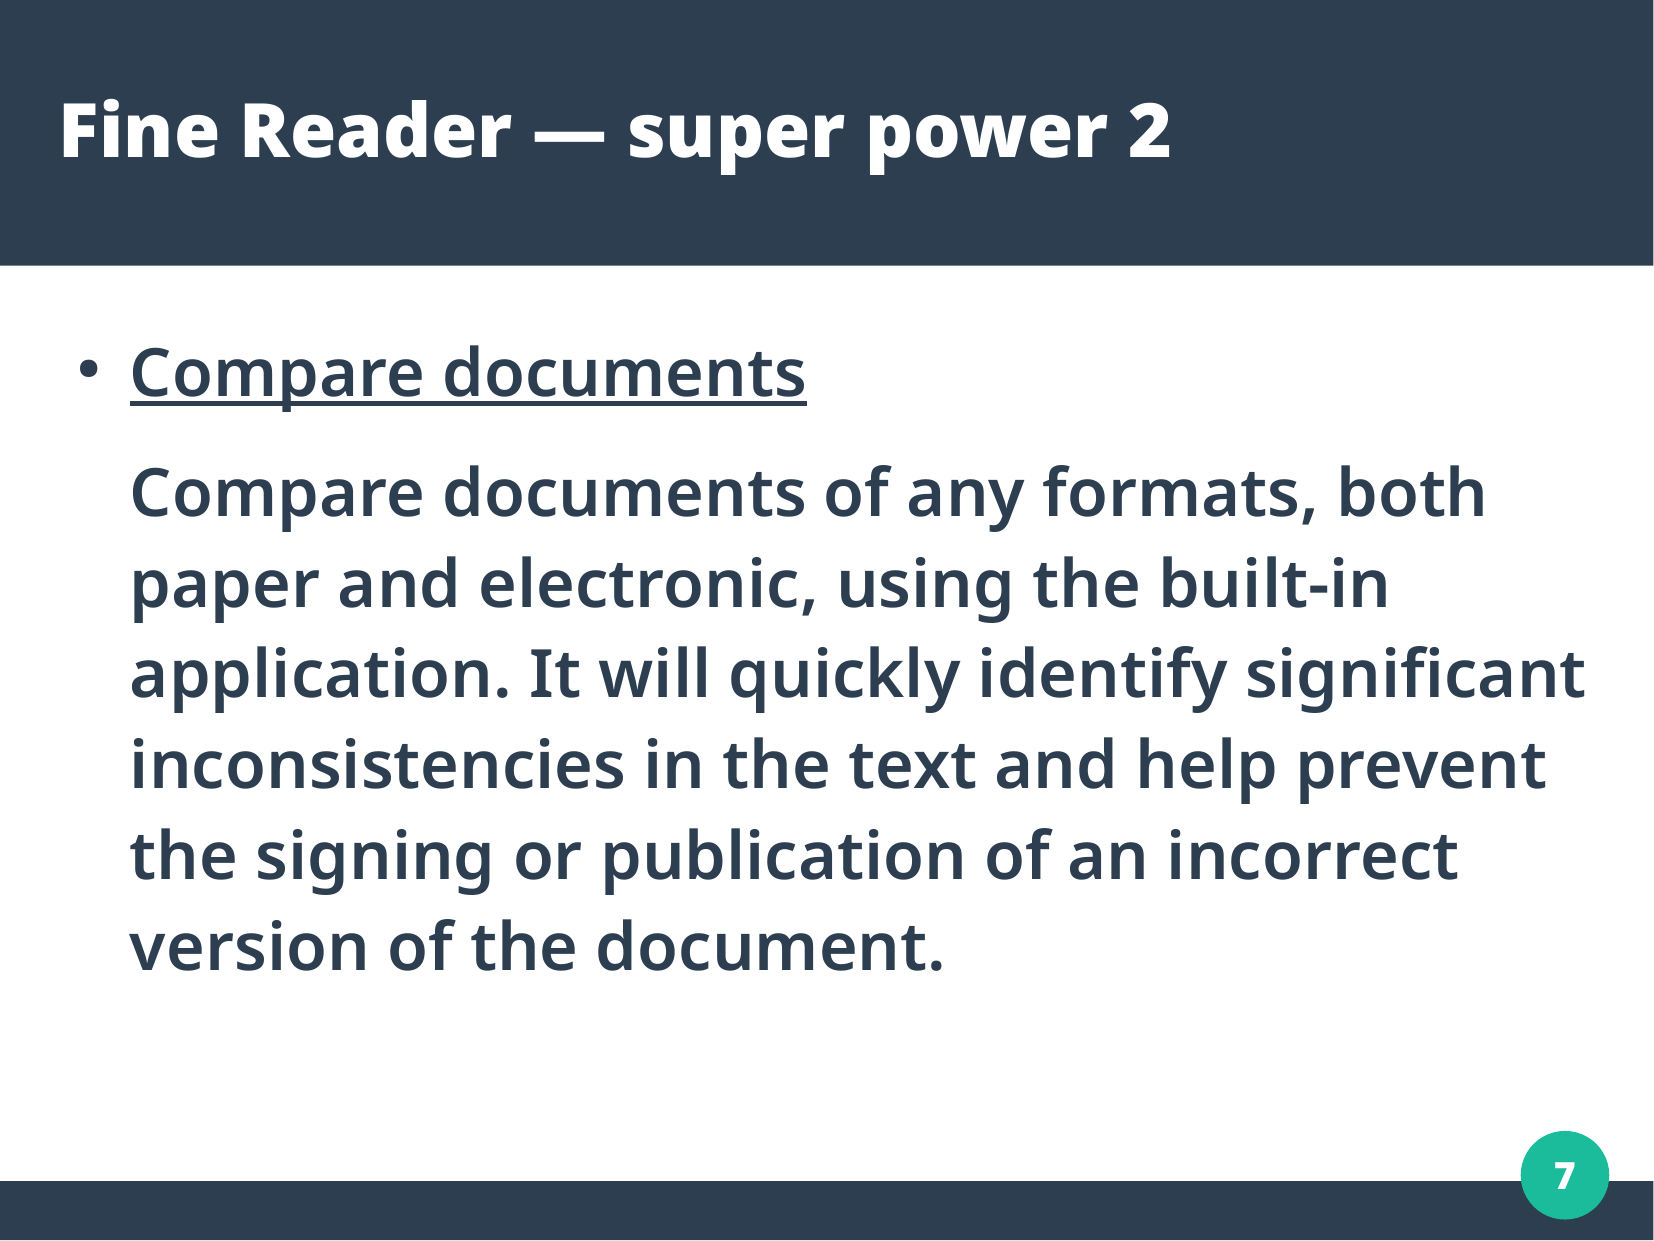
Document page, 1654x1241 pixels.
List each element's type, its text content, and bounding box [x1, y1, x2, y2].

title Fine Reader — super power 2 [59, 49, 1595, 207]
list Compare documents Compare documents of any formats, both paper and electronic, using the built-in application. It will quickly identify significant inconsistencies in the text and help prevent the signing or publication of an incorrect version of the document. [59, 324, 1595, 1152]
